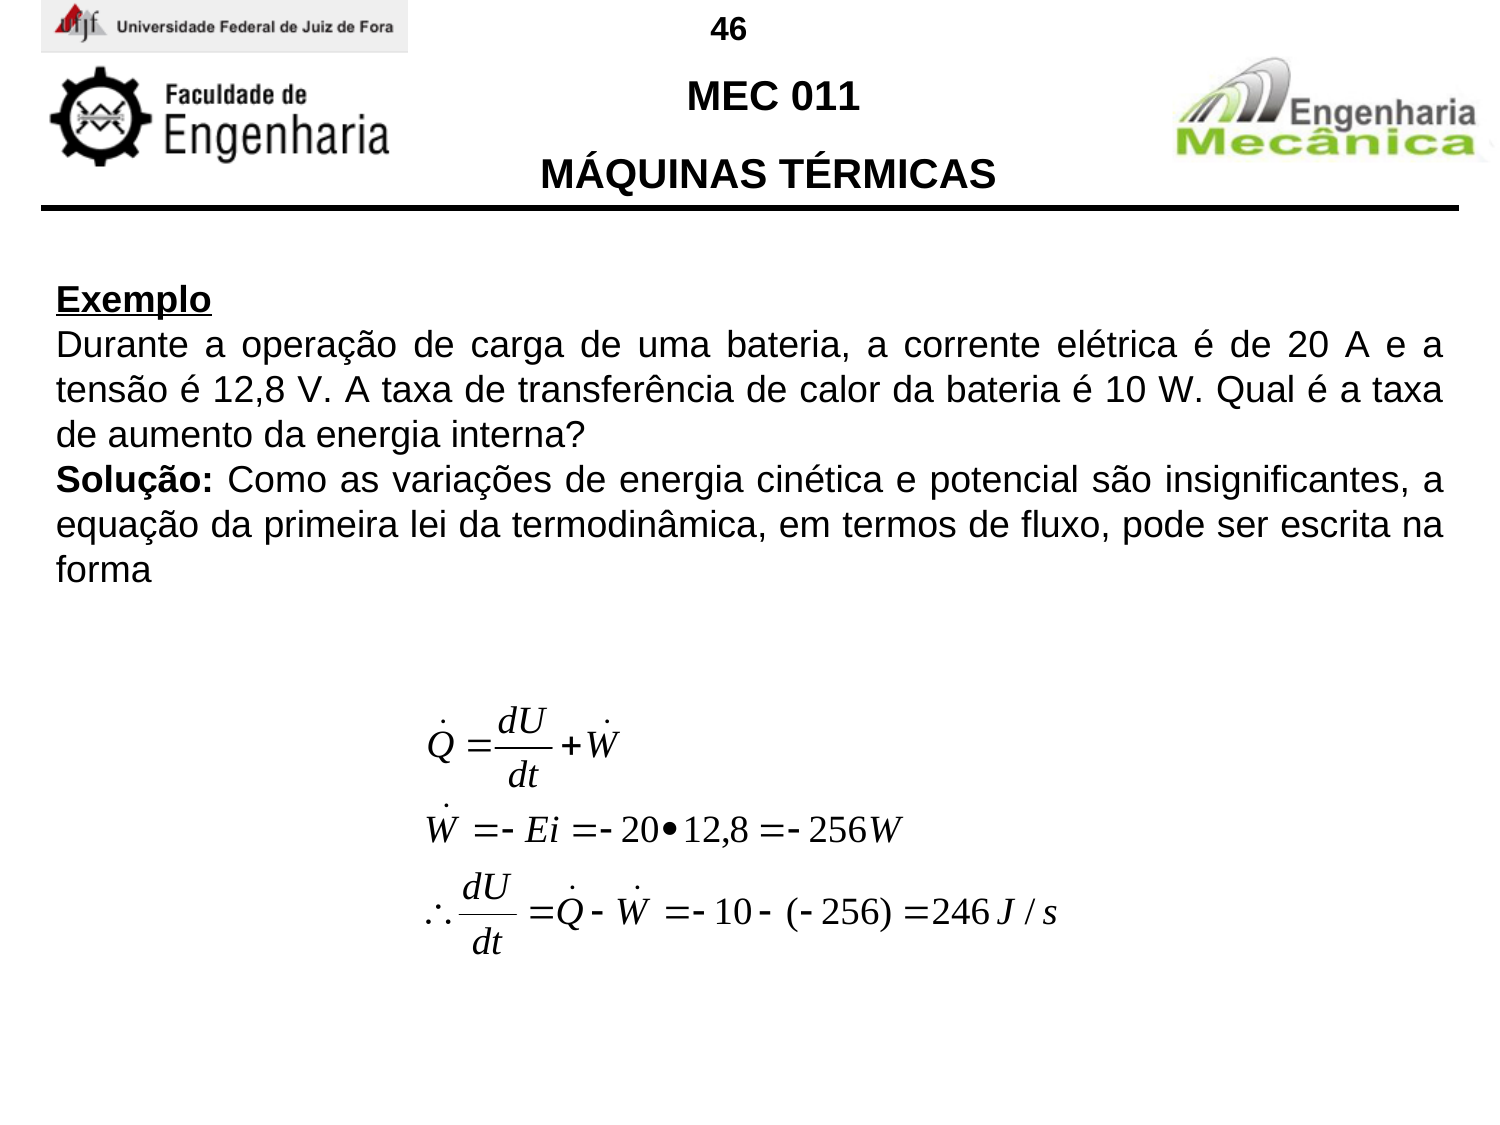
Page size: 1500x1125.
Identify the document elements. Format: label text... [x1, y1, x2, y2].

text_box Exemplo Durante a operação de carga de uma bateria, a corrente elétrica é de 20 A e a tensão é 12,8 V. A taxa de transferência de calor da bateria é 10 W. Qual é a taxa de aumento da energia interna? Solução: Como as variações de energia cinética e potencial são insignificantes, a equação da primeira lei da termodinâmica, em termos de fluxo, pode ser escrita na forma [41, 267, 1459, 598]
picture [1151, 54, 1500, 167]
picture [41, 0, 408, 174]
chart [421, 697, 1067, 965]
